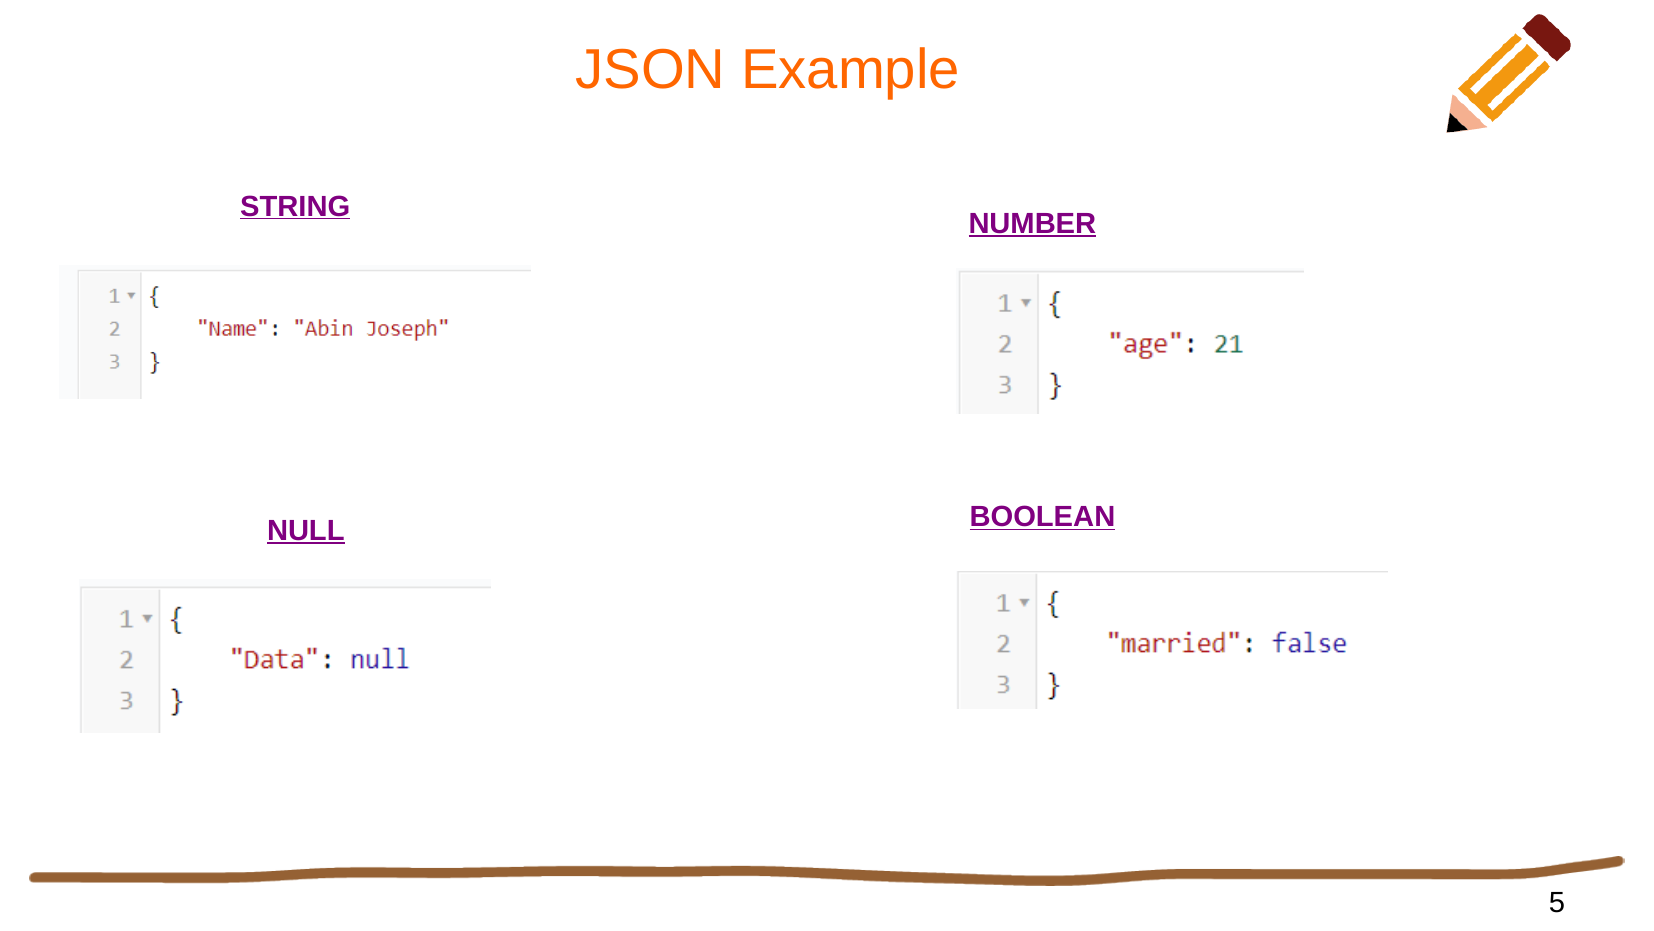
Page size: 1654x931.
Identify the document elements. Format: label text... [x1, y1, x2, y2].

title STRING [206, 175, 384, 237]
picture [29, 856, 1625, 886]
picture [956, 268, 1304, 414]
title BOOLEAN [968, 484, 1117, 550]
title NUMBER [966, 193, 1099, 254]
title NULL [94, 500, 518, 562]
picture [1446, 14, 1571, 133]
picture [956, 571, 1388, 709]
picture [59, 265, 531, 399]
title JSON Example [88, 17, 1447, 122]
picture [79, 579, 491, 733]
